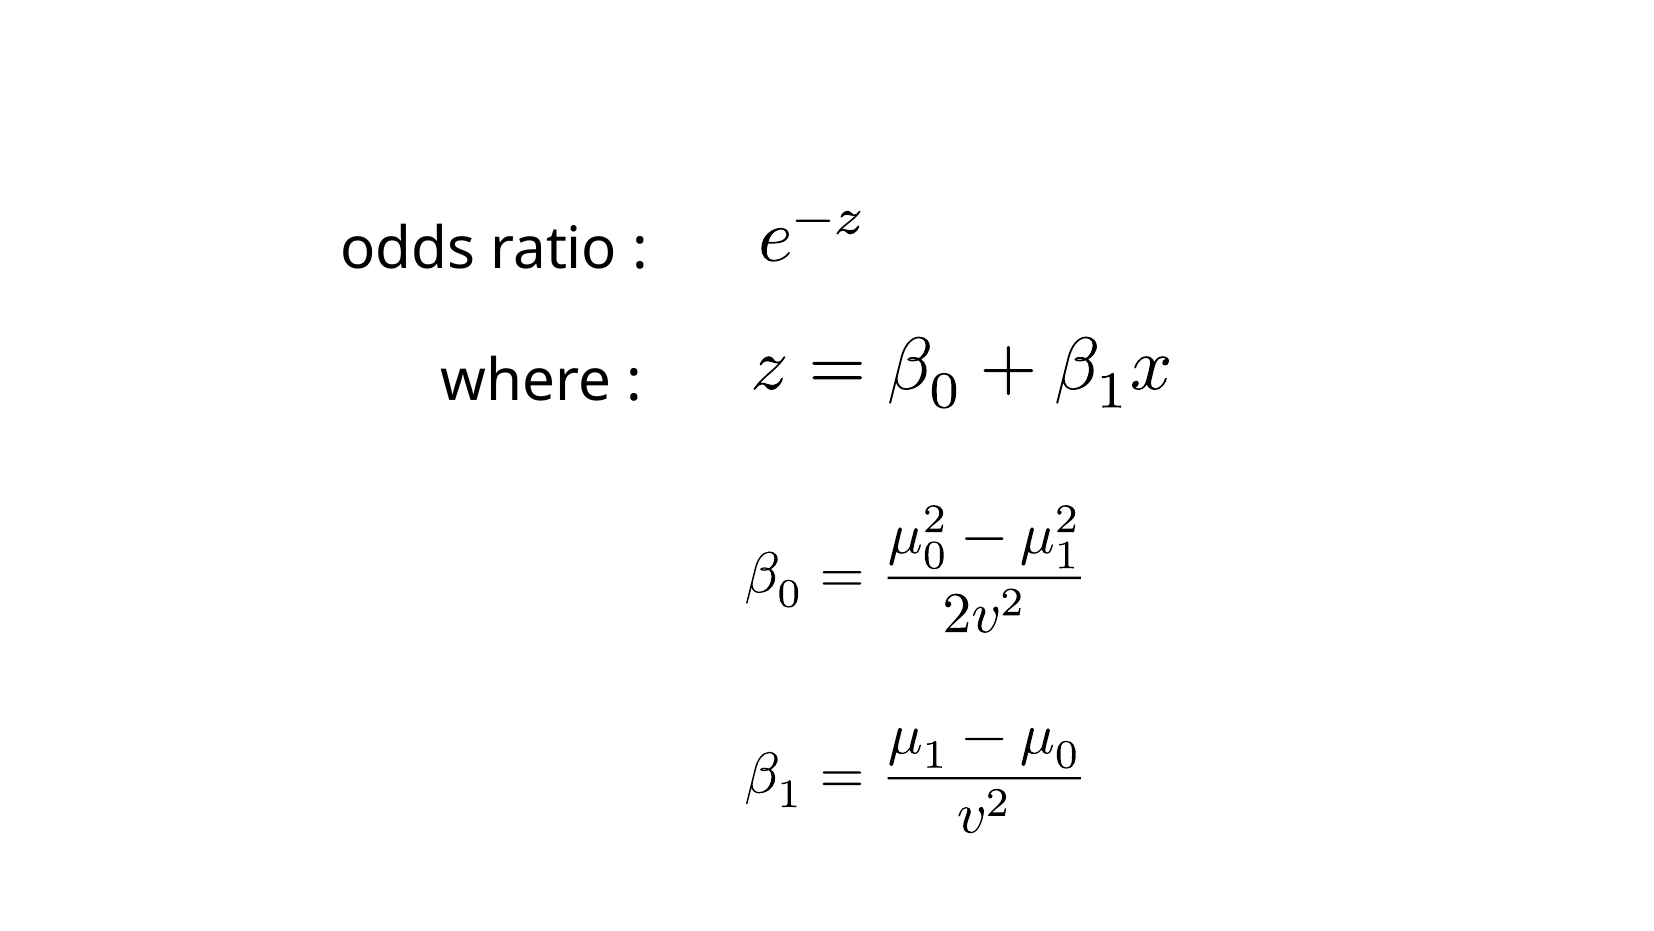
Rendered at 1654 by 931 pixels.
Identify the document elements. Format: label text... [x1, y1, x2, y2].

picture [742, 502, 1083, 636]
picture [742, 725, 1083, 836]
text_box odds ratio : [325, 199, 665, 280]
picture [747, 333, 1172, 412]
picture [757, 210, 861, 262]
text_box where : [426, 331, 663, 412]
